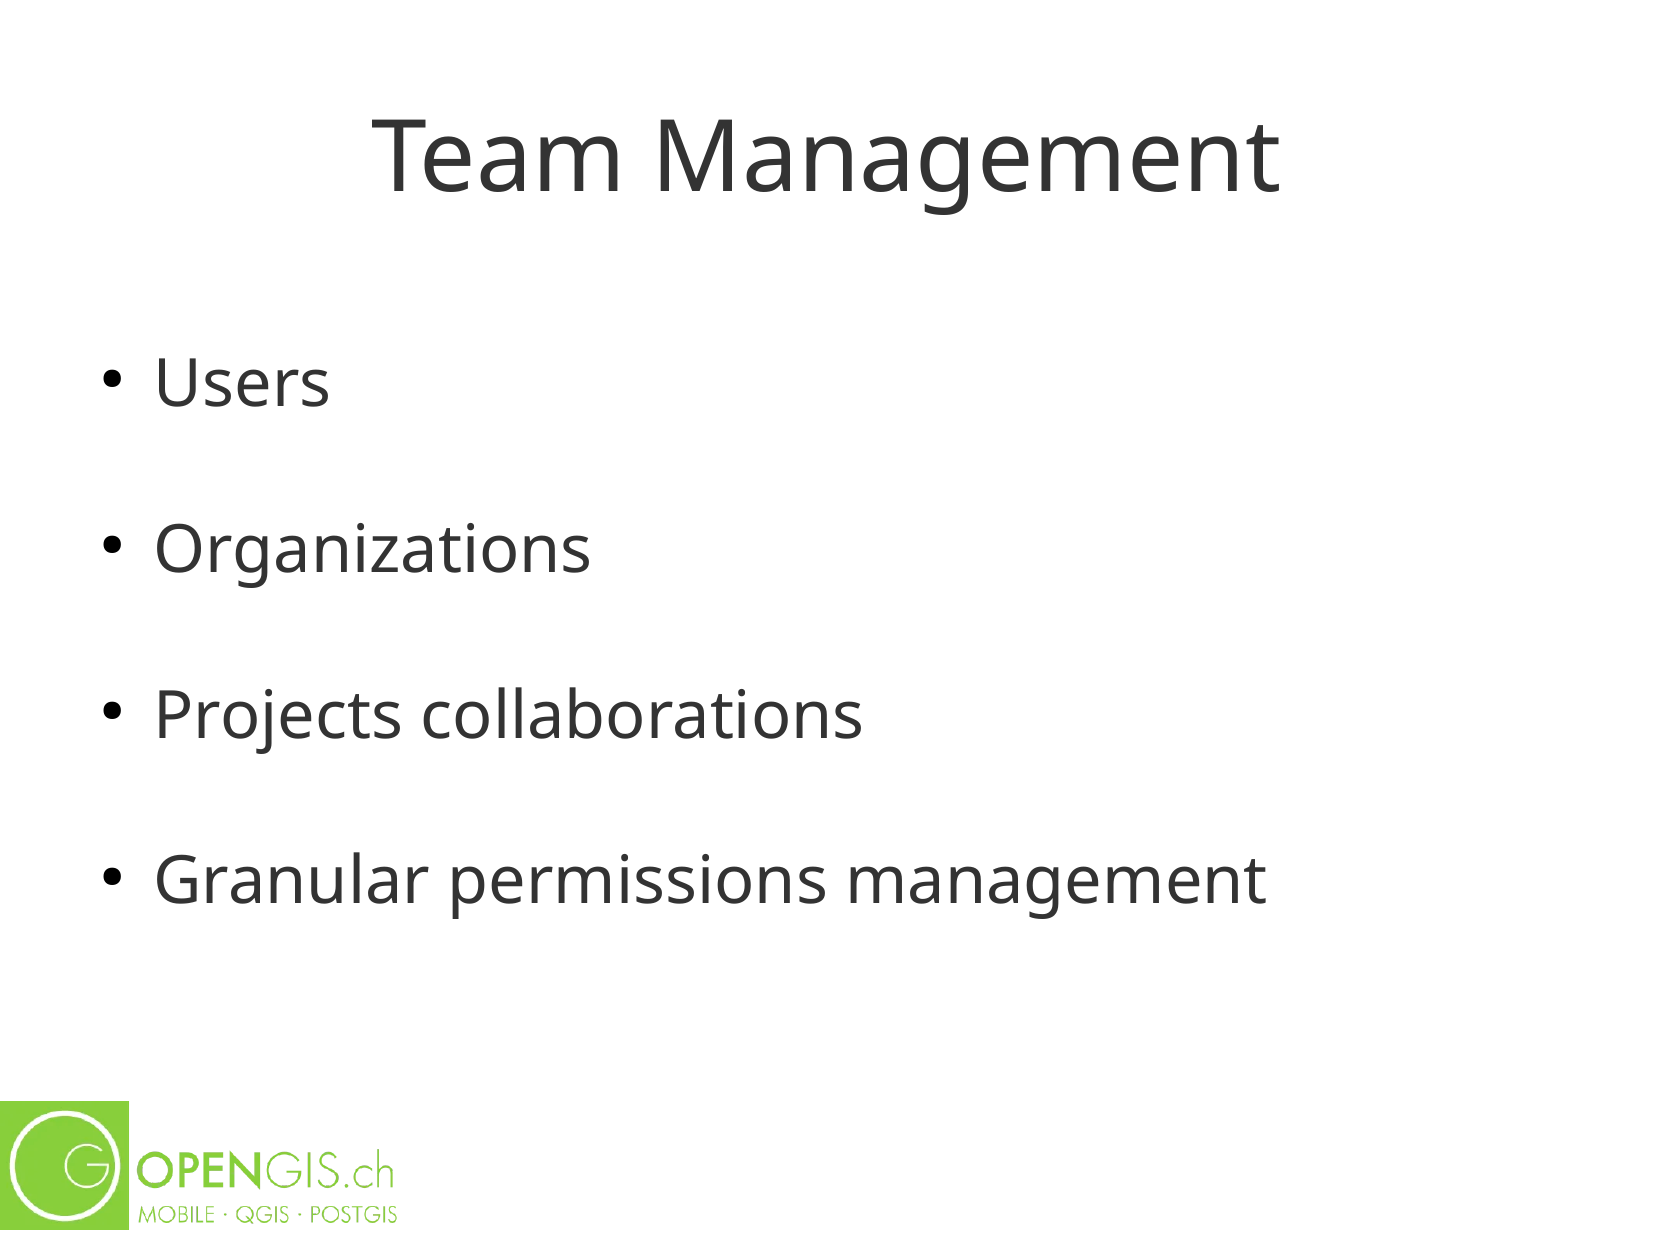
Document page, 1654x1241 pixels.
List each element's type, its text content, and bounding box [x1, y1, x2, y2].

list Users Organizations Projects collaborations Granular permissions management [82, 290, 1571, 1010]
picture [0, 1101, 406, 1230]
title Team Management [82, 49, 1571, 257]
